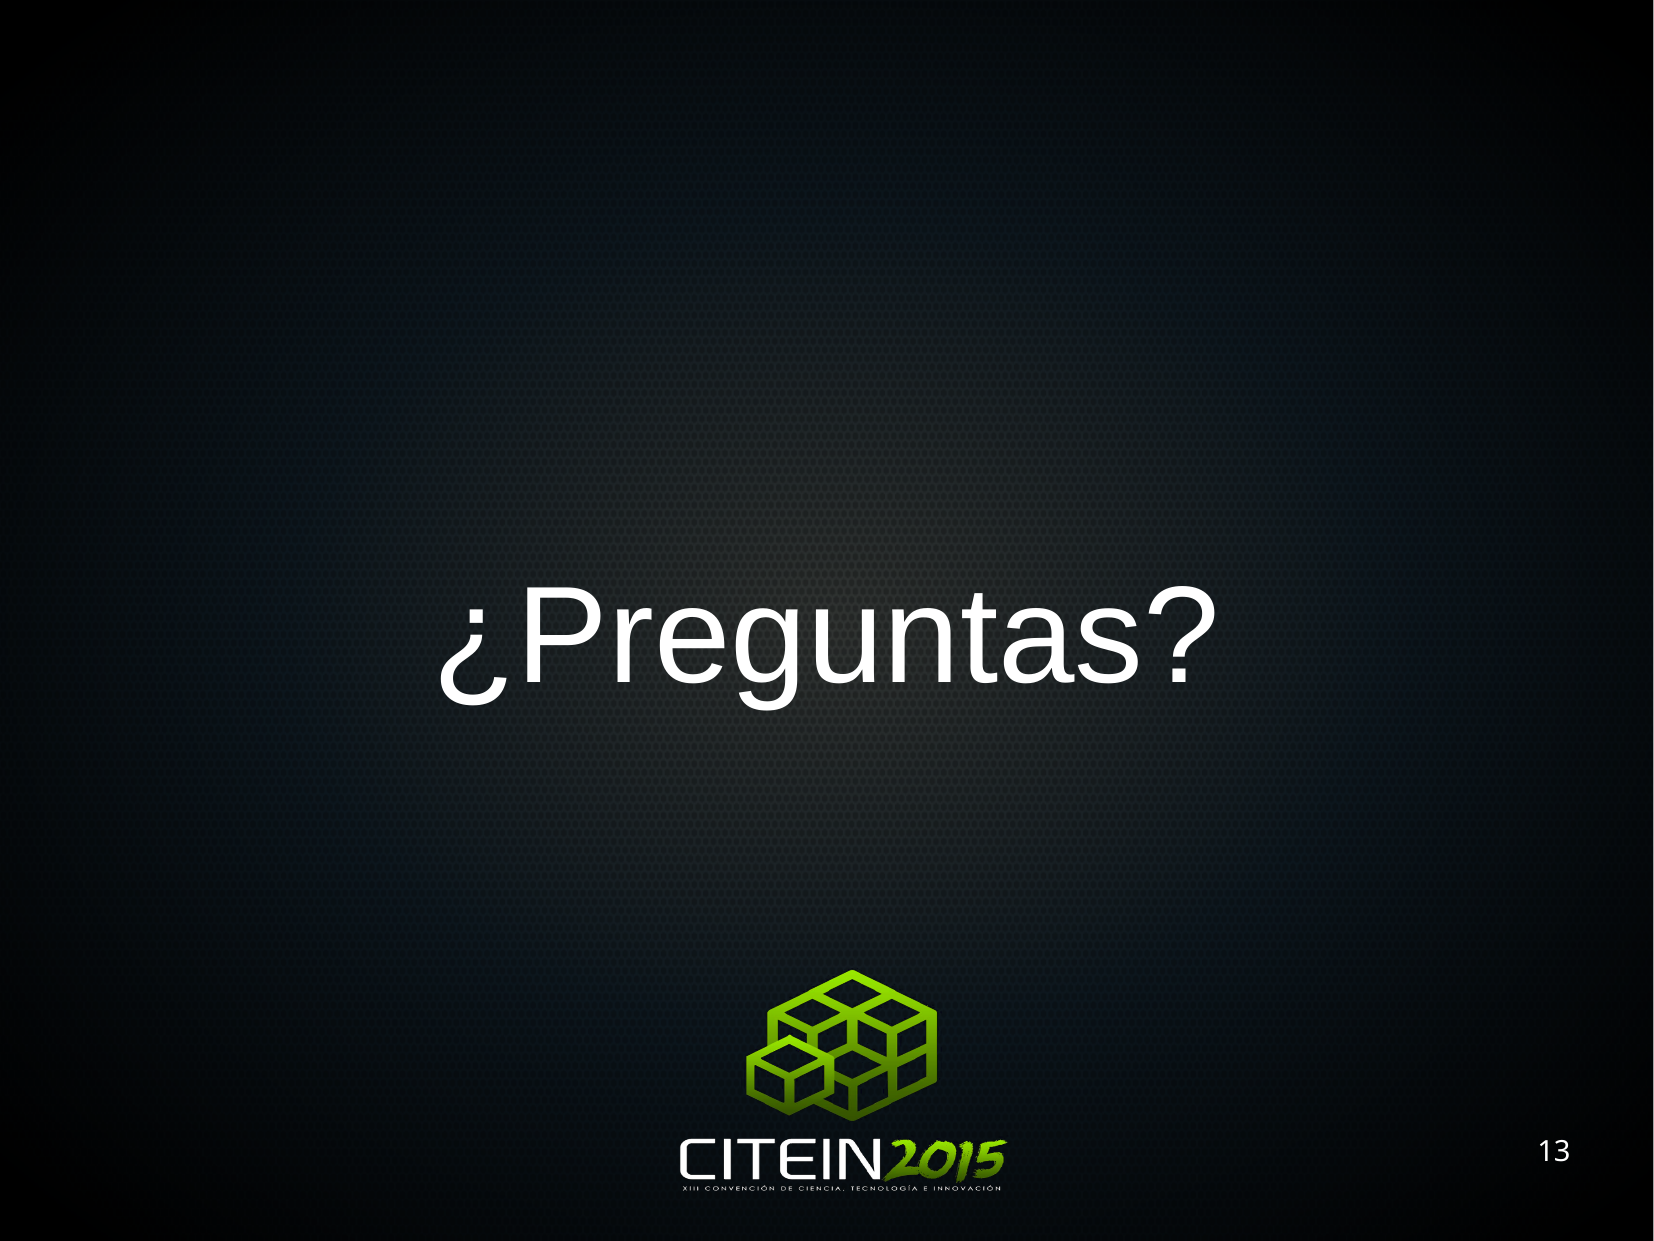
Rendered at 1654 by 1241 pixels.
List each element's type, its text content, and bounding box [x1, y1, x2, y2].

title ¿Preguntas? [82, 531, 1571, 739]
picture [0, 0, 1654, 1241]
